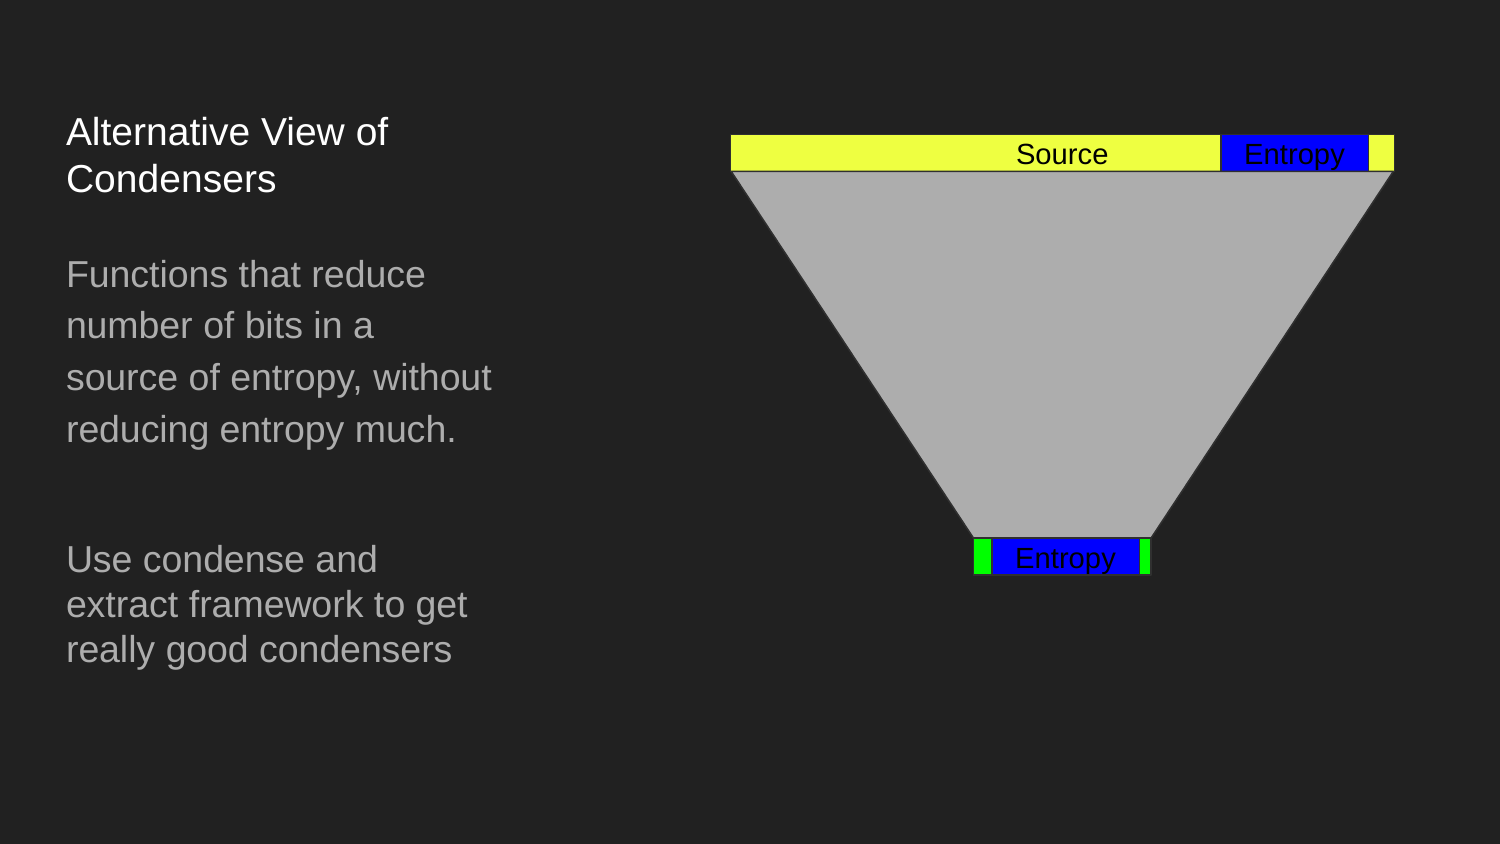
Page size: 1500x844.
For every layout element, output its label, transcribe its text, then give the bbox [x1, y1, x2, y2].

title Alternative View of Condensers [51, 91, 512, 216]
text_box Source [730, 134, 1220, 172]
text_box Entropy [1220, 134, 1369, 171]
text_box Entropy [991, 537, 1140, 576]
list Functions that reduce number of bits in a source of entropy, without reducing entropy much. [51, 227, 512, 468]
text_box Source [1369, 134, 1395, 172]
text_box [731, 171, 1394, 576]
text_box Use condense and extract framework to get really good condensers [51, 519, 508, 778]
